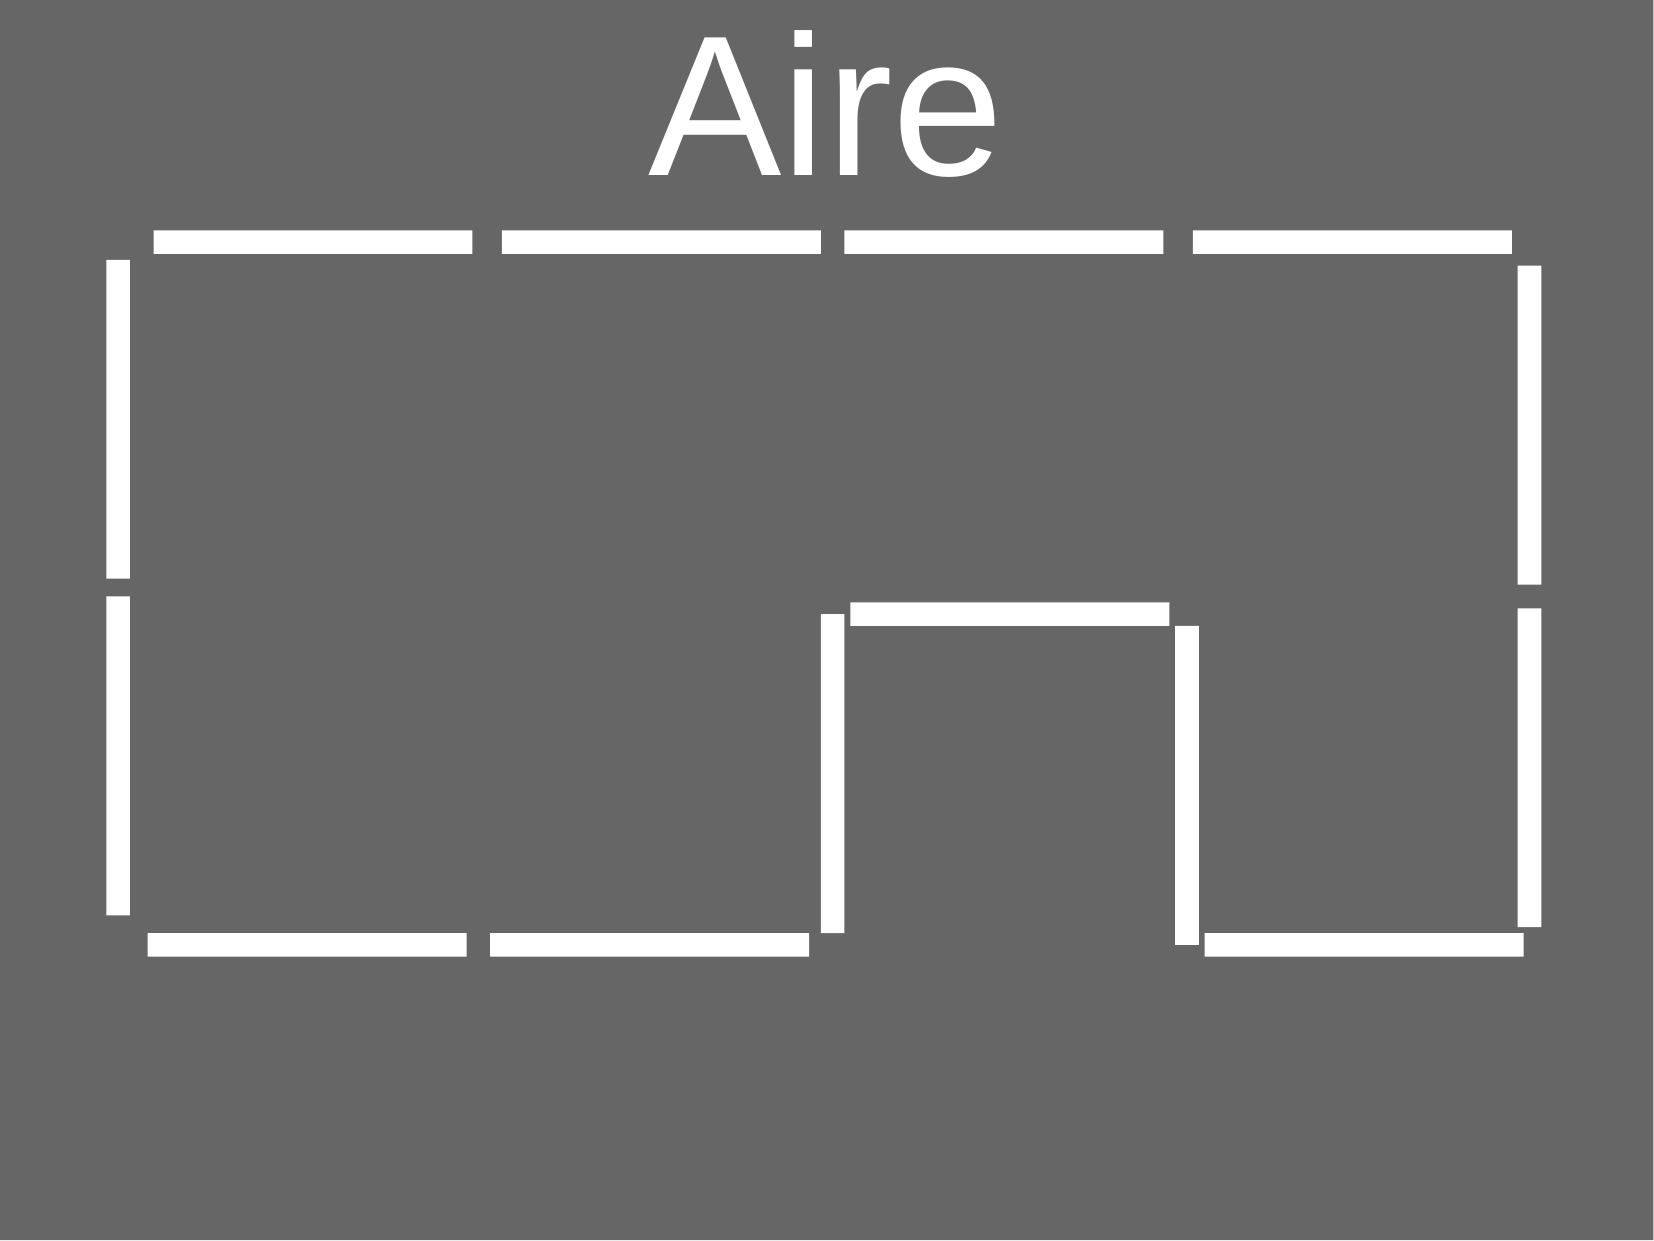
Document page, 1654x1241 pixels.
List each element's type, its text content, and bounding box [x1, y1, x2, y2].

title Aire [353, 0, 1300, 237]
text_box [0, 0, 1654, 1241]
